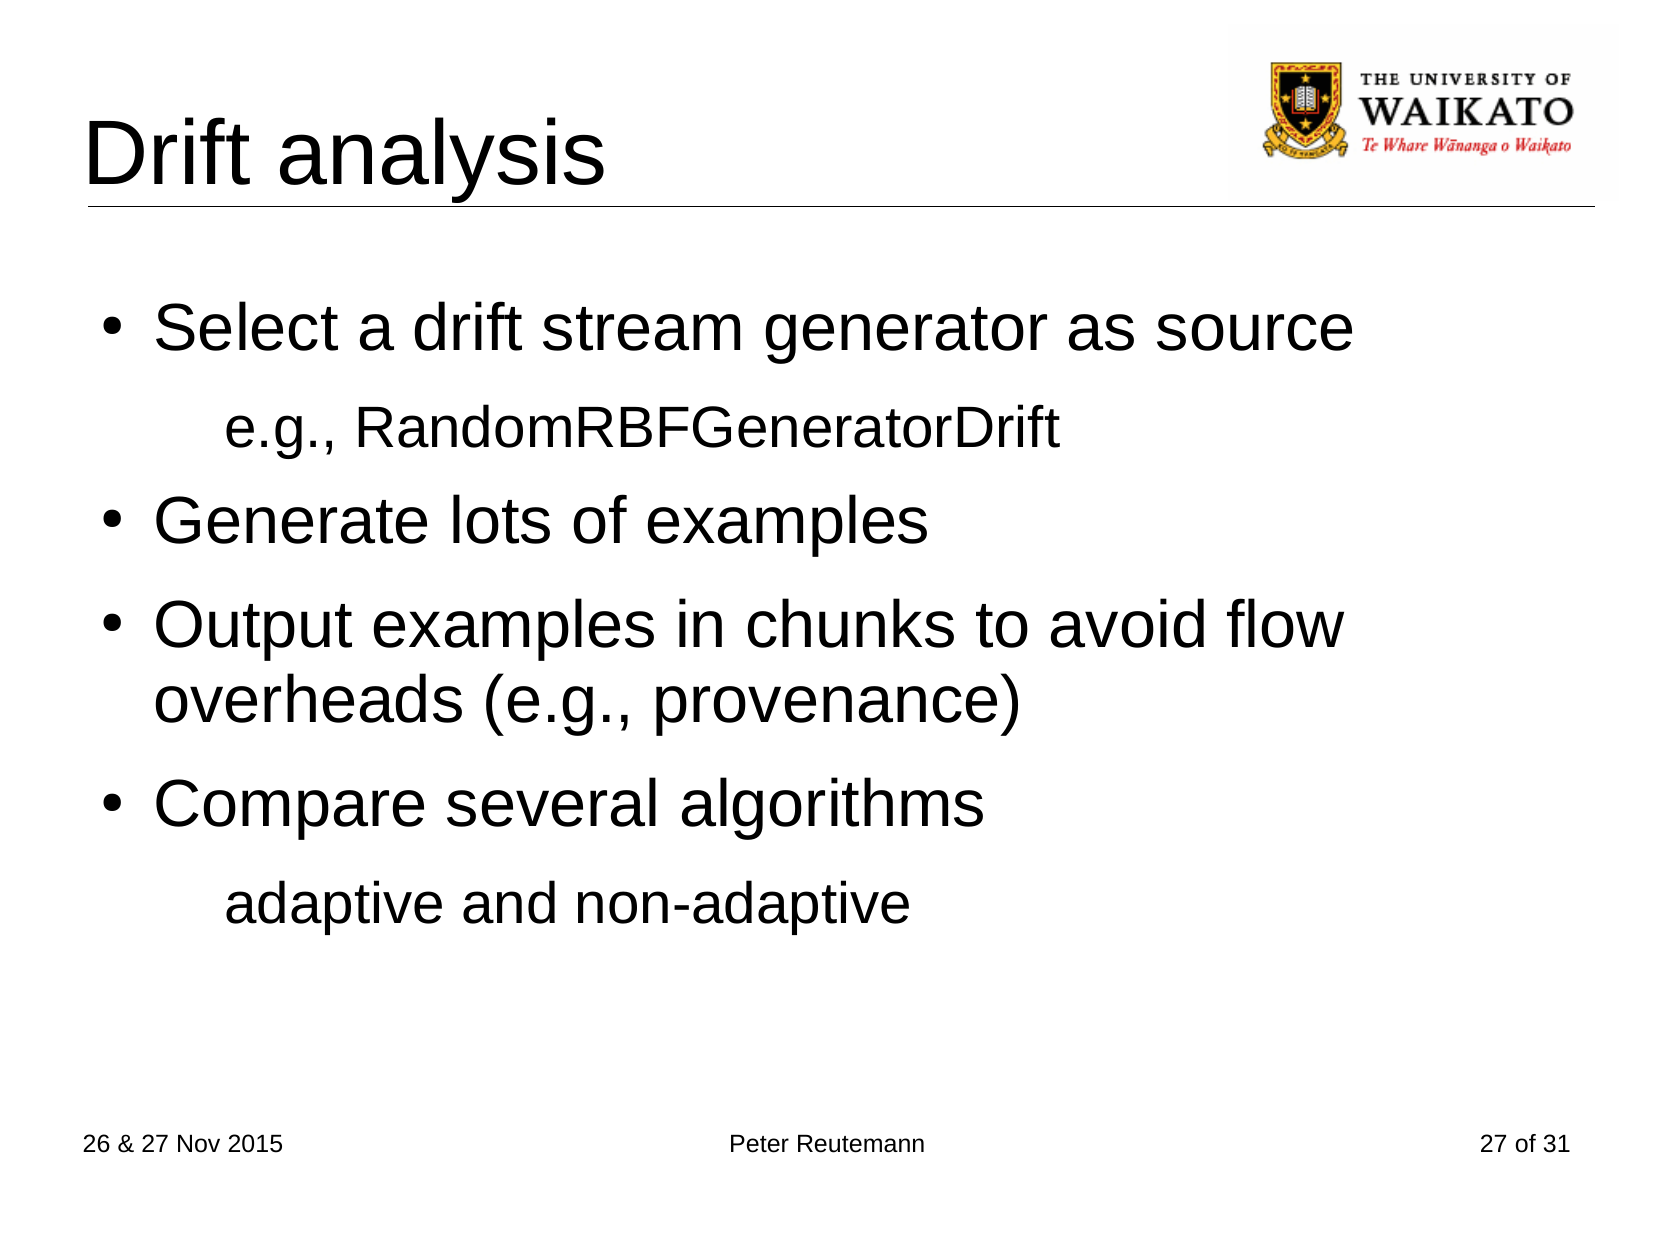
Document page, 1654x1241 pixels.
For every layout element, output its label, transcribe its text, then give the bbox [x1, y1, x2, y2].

list Select a drift stream generator as source e.g., RandomRBFGeneratorDrift Generate lots of examples Output examples in chunks to avoid flow overheads (e.g., provenance) Compare several algorithms adaptive and non-adaptive [82, 290, 1571, 1010]
picture [1228, 24, 1619, 201]
title Drift analysis [82, 49, 1571, 257]
